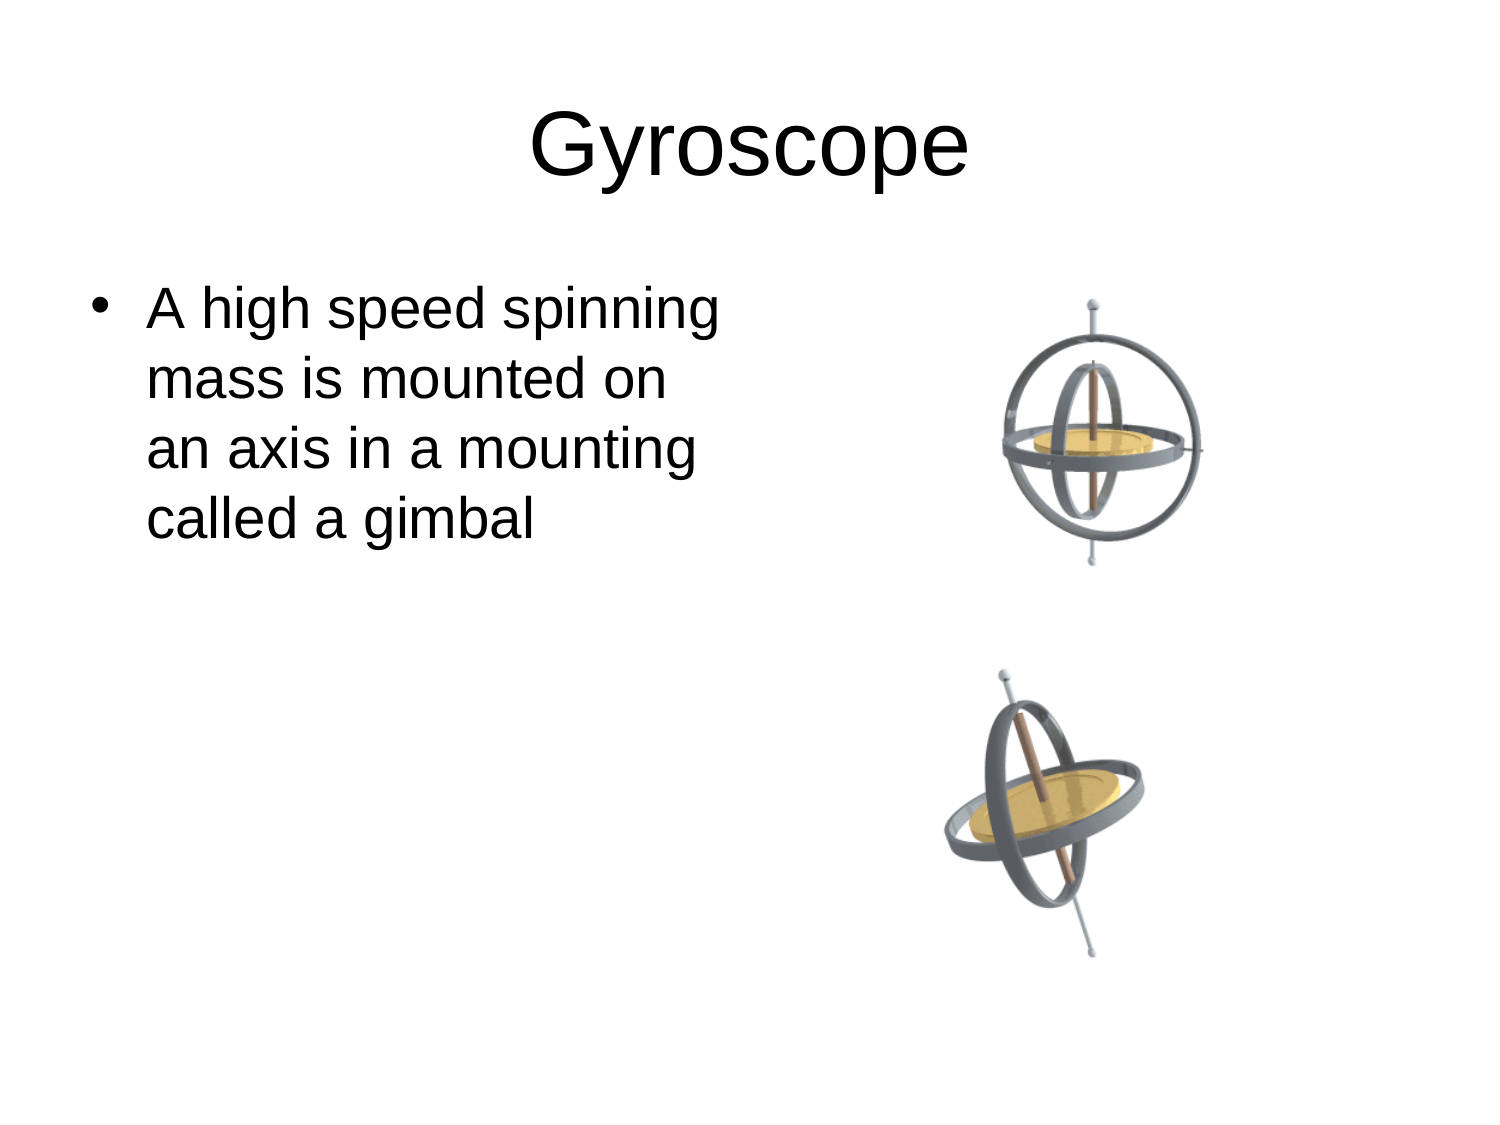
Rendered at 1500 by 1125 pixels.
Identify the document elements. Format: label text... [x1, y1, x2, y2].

text_box [914, 646, 1274, 1006]
text_box [914, 262, 1273, 622]
title Gyroscope [75, 45, 1426, 233]
list A high speed spinning mass is mounted on an axis in a mounting called a gimbal [75, 262, 738, 1006]
